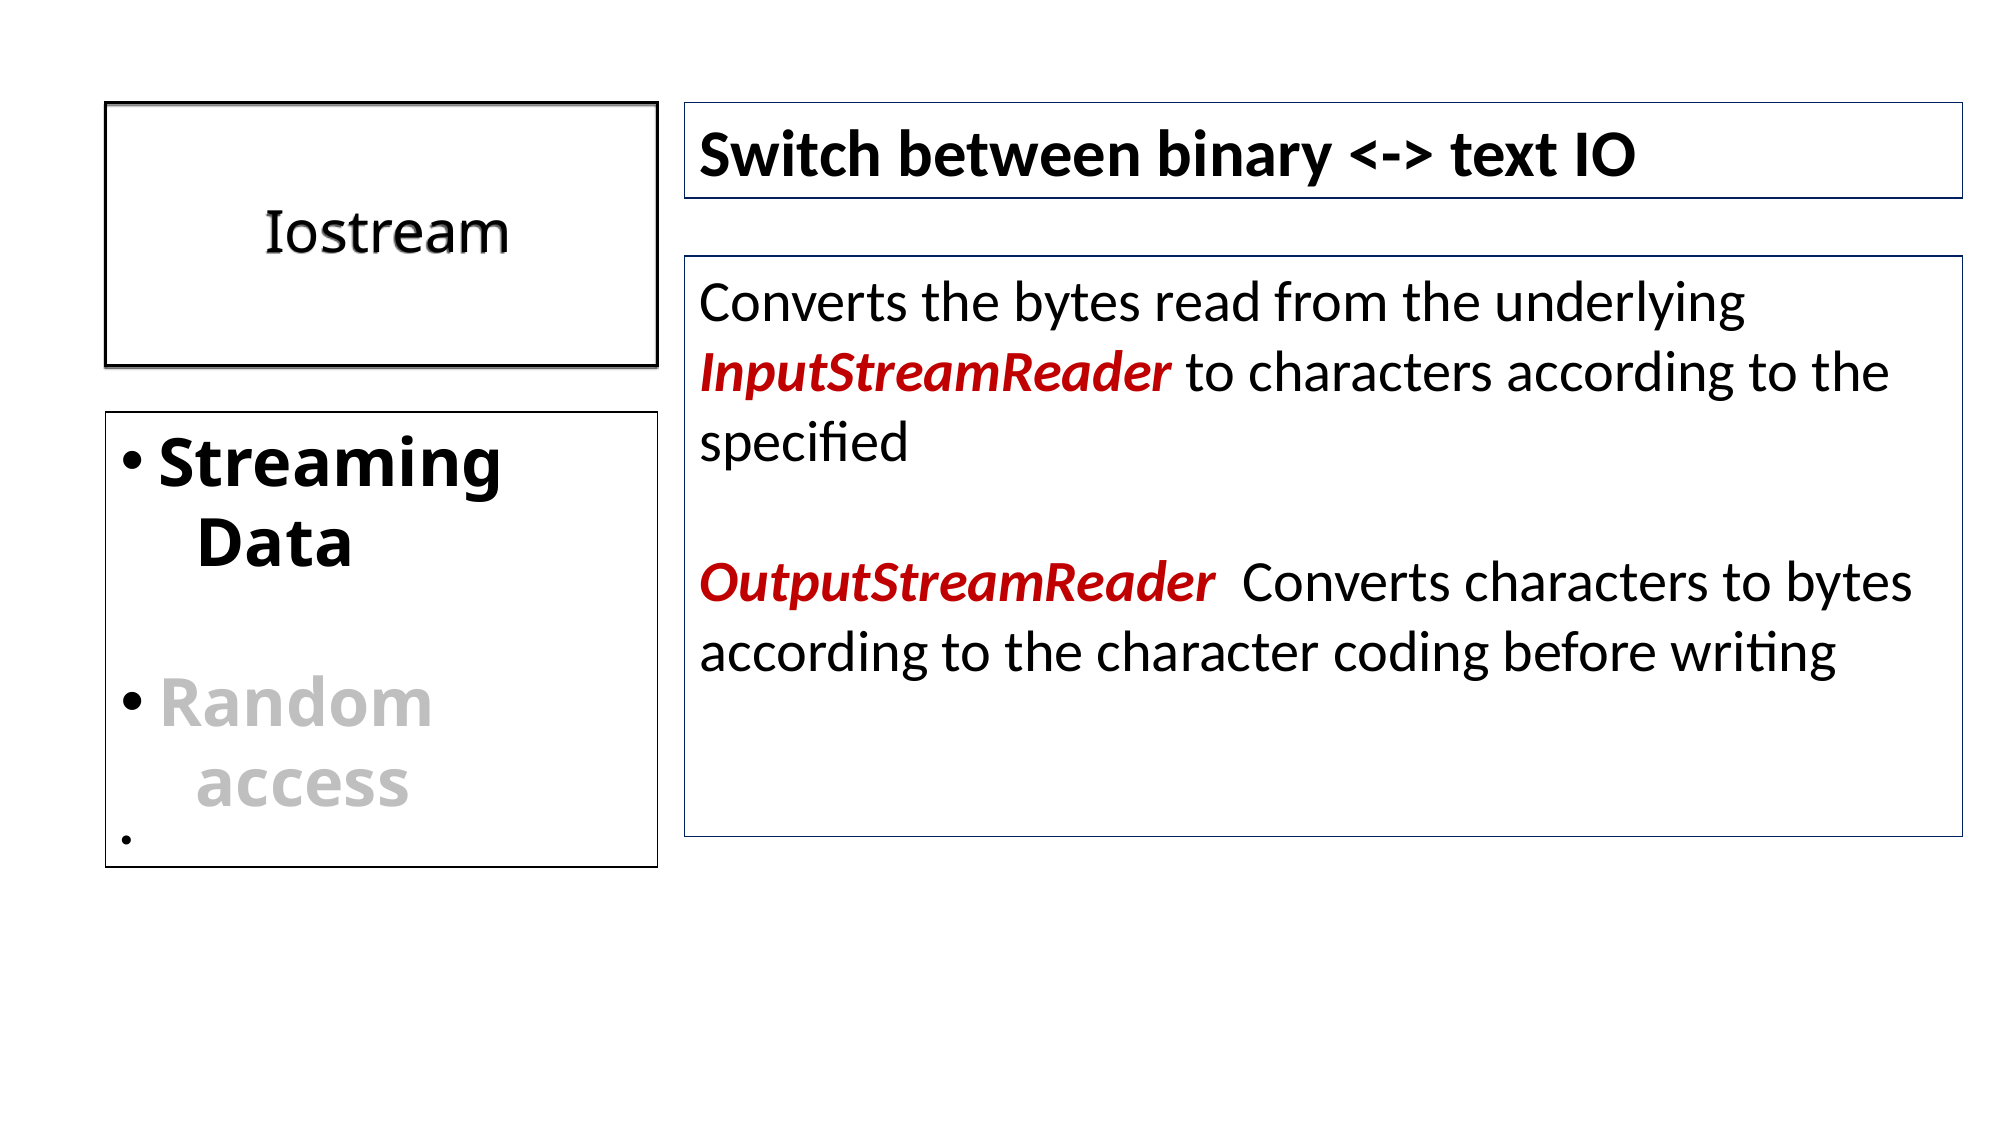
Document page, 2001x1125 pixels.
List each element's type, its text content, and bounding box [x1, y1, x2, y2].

text_box Switch between binary <-> text IO [684, 102, 1963, 199]
list Streaming Data Random access [105, 490, 658, 789]
text_box Converts the bytes read from the underlying InputStreamReader to characters according to the specified OutputStreamReader Converts characters to bytes according to the character coding before writing [684, 255, 1963, 837]
title Iostream [105, 102, 658, 366]
